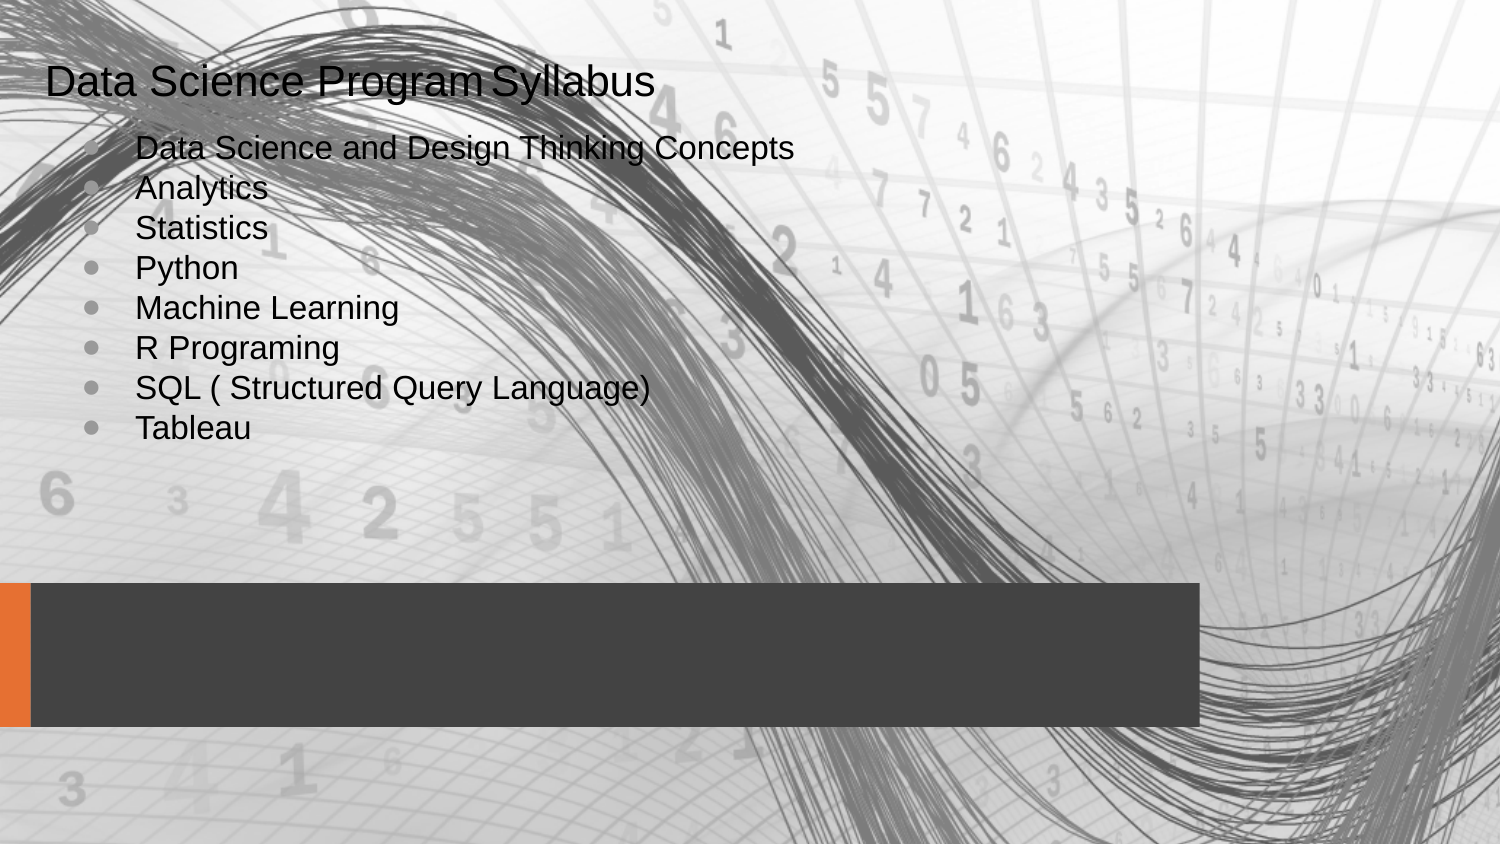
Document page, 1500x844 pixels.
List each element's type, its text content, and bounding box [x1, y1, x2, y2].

text_box Data Science and Design Thinking Concepts Analytics Statistics Python Machine Learning R Programing SQL ( Structured Query Language) Tableau [45, 127, 1427, 620]
picture [0, 0, 1500, 844]
title Data Science Program Syllabus [29, 29, 1380, 128]
